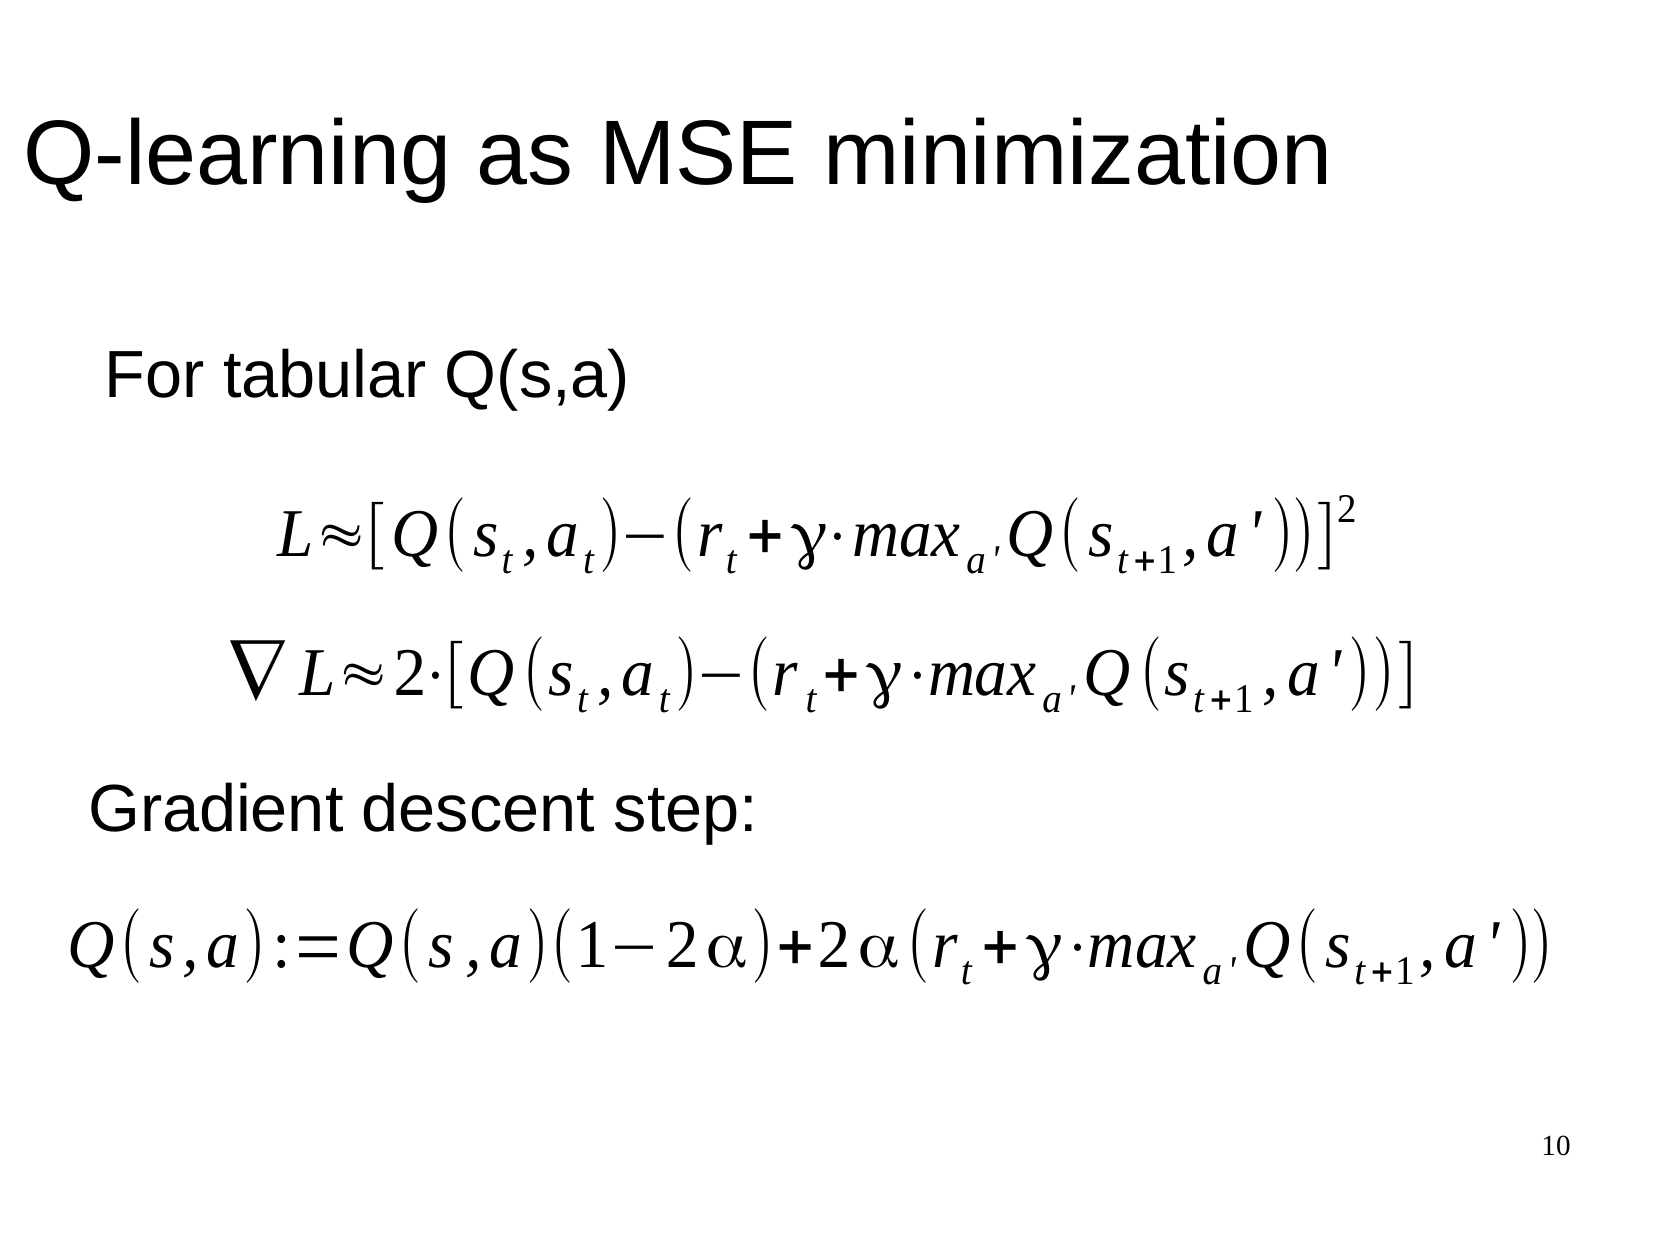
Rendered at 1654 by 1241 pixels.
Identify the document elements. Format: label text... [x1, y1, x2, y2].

chart [51, 903, 1600, 992]
chart [209, 631, 1430, 720]
text_box Gradient descent step: [52, 770, 867, 846]
chart [257, 483, 1371, 581]
text_box For tabular Q(s,a) [69, 337, 1047, 413]
title Q-learning as MSE minimization [23, 49, 1512, 257]
